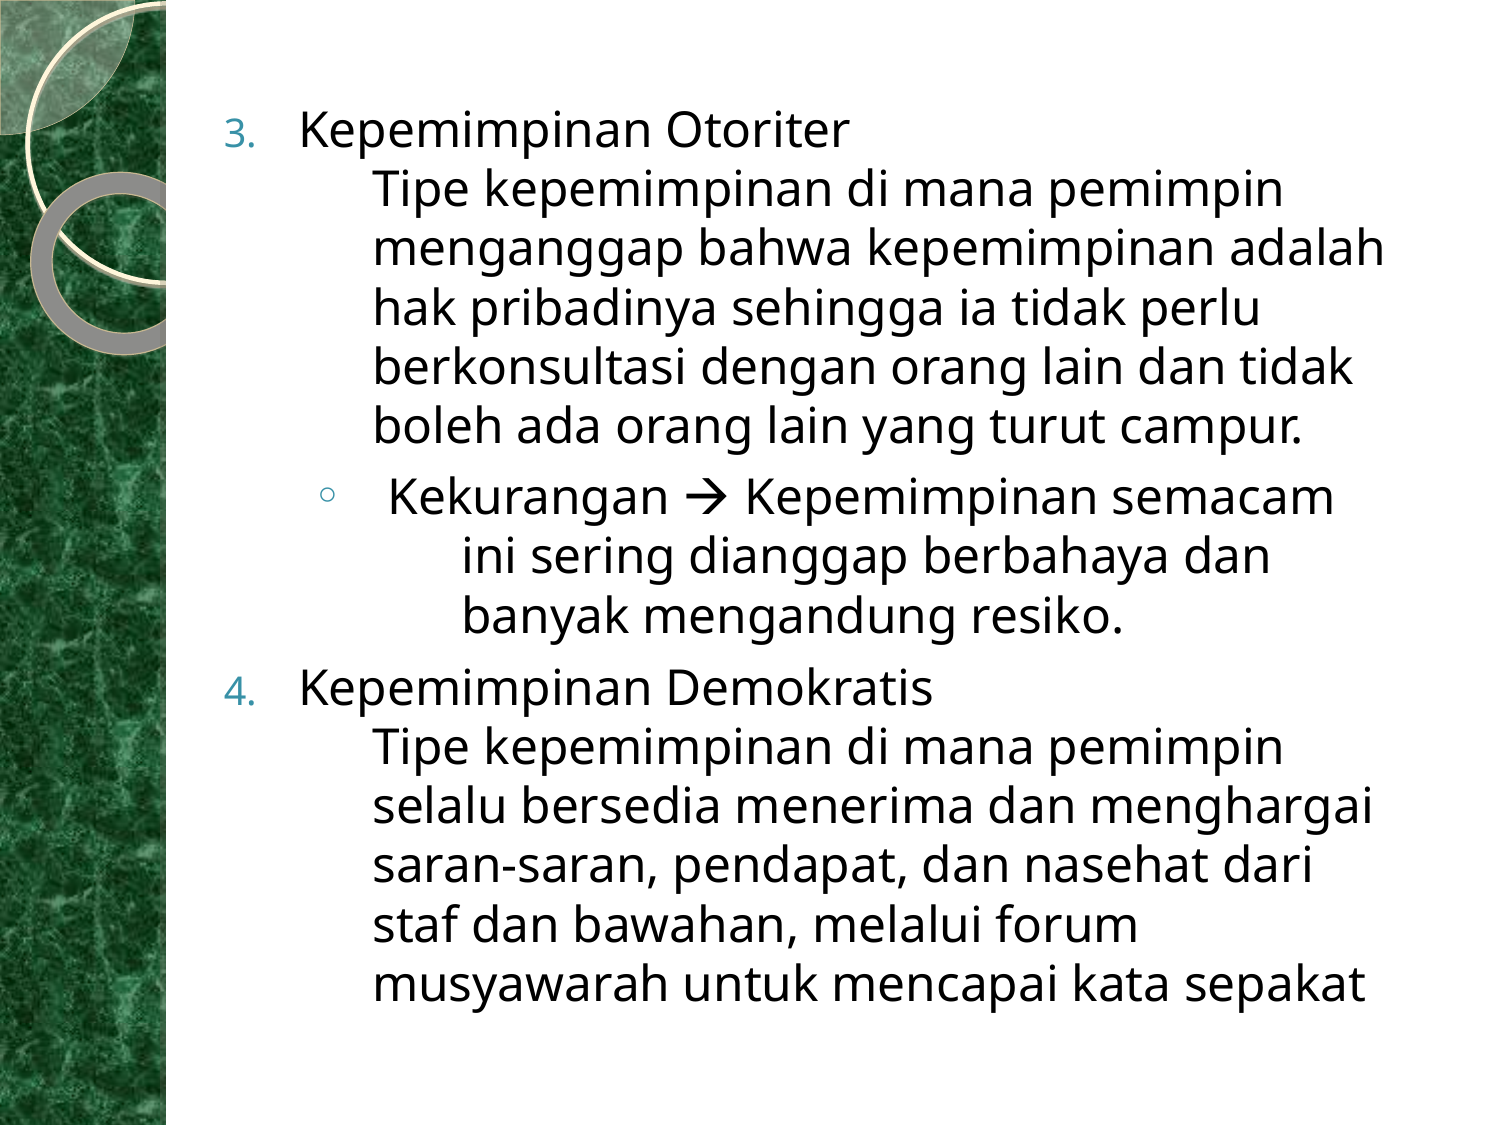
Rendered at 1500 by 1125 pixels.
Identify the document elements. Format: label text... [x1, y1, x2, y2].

list Kepemimpinan Otoriter Tipe kepemimpinan di mana pemimpin menganggap bahwa kepemimpinan adalah hak pribadinya sehingga ia tidak perlu berkonsultasi dengan orang lain dan tidak boleh ada orang lain yang turut campur. Kekurangan  Kepemimpinan semacam ini sering dianggap berbahaya dan banyak mengandung resiko. Kepemimpinan Demokratis Tipe kepemimpinan di mana pemimpin selalu bersedia menerima dan menghargai saran-saran, pendapat, dan nasehat dari staf dan bawahan, melalui forum musyawarah untuk mencapai kata sepakat [182, 90, 1412, 1047]
